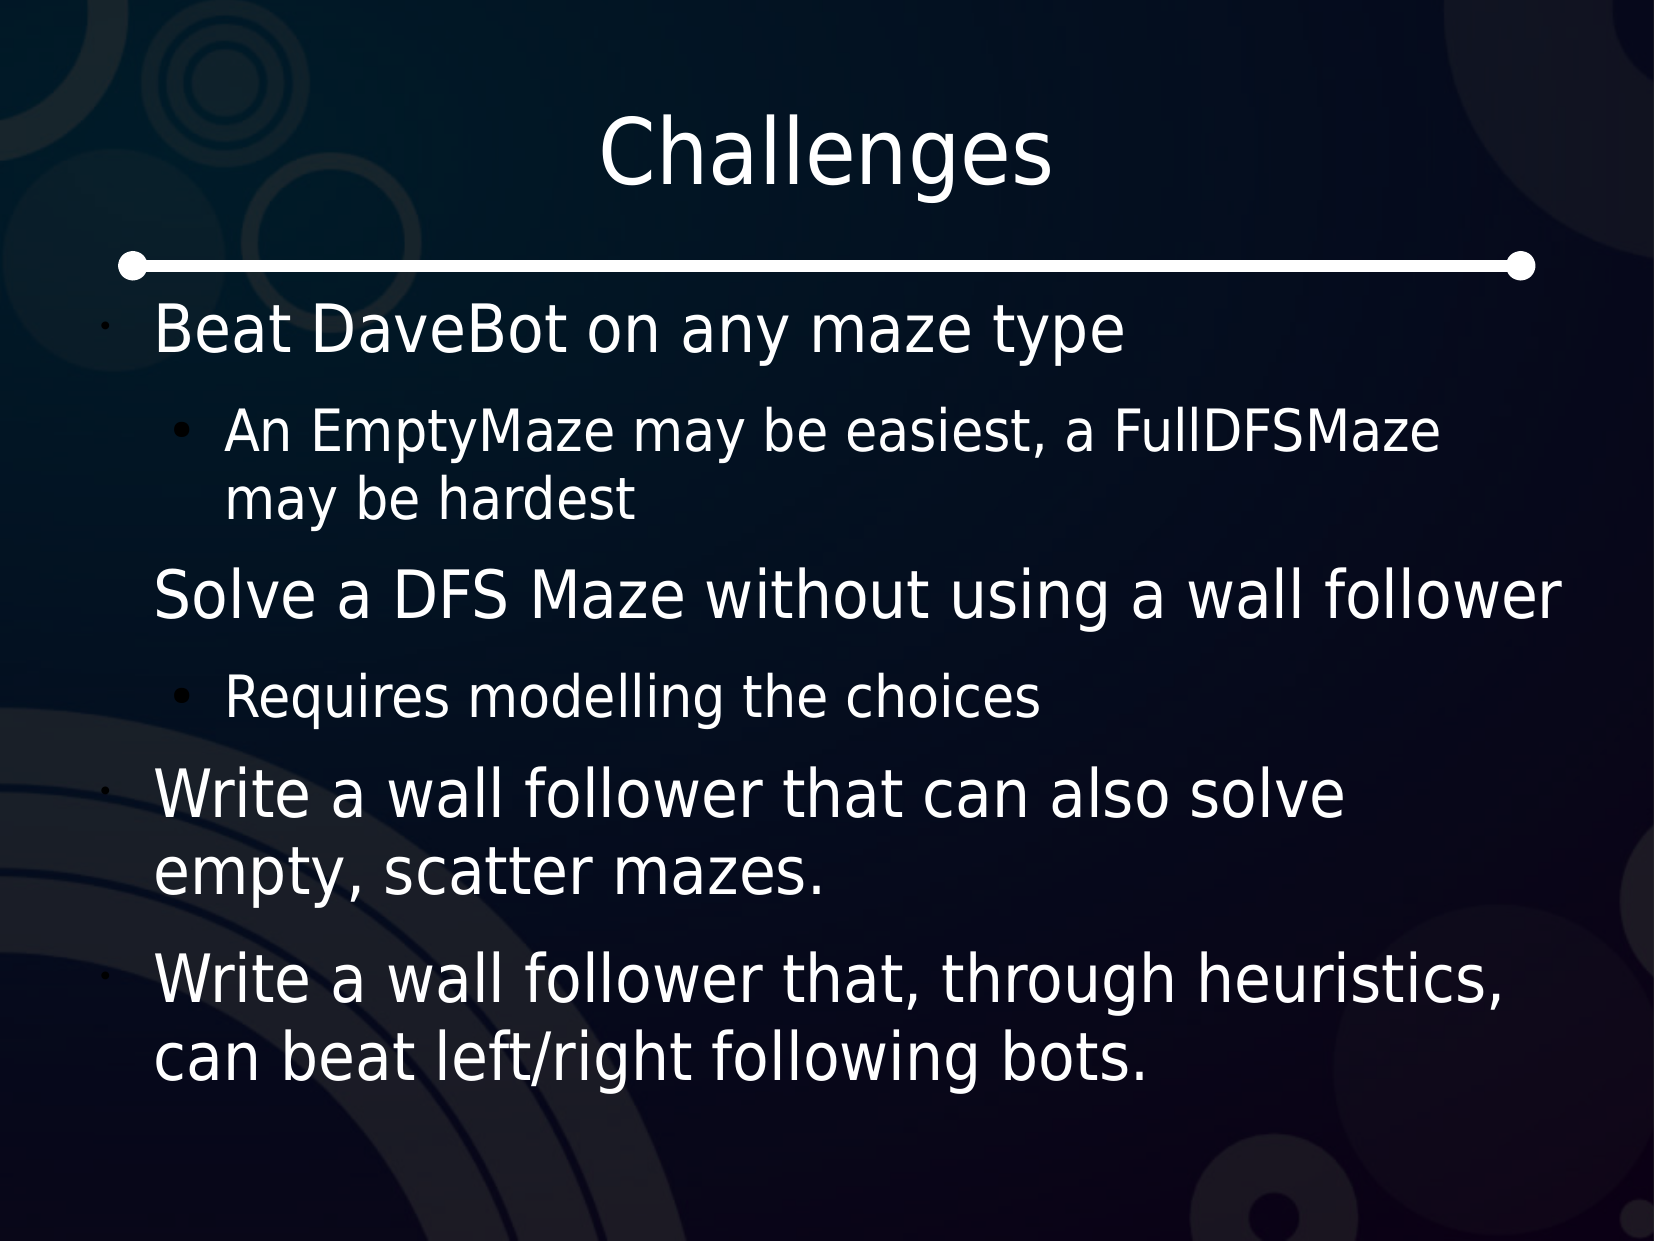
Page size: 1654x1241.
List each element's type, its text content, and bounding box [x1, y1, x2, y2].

title Challenges [82, 56, 1571, 250]
picture [0, 0, 1654, 1241]
list Beat DaveBot on any maze type An EmptyMaze may be easiest, a FullDFSMaze may be hardest Solve a DFS Maze without using a wall follower Requires modelling the choices Write a wall follower that can also solve empty, scatter mazes. Write a wall follower that, through heuristics, can beat left/right following bots. [82, 290, 1571, 1096]
